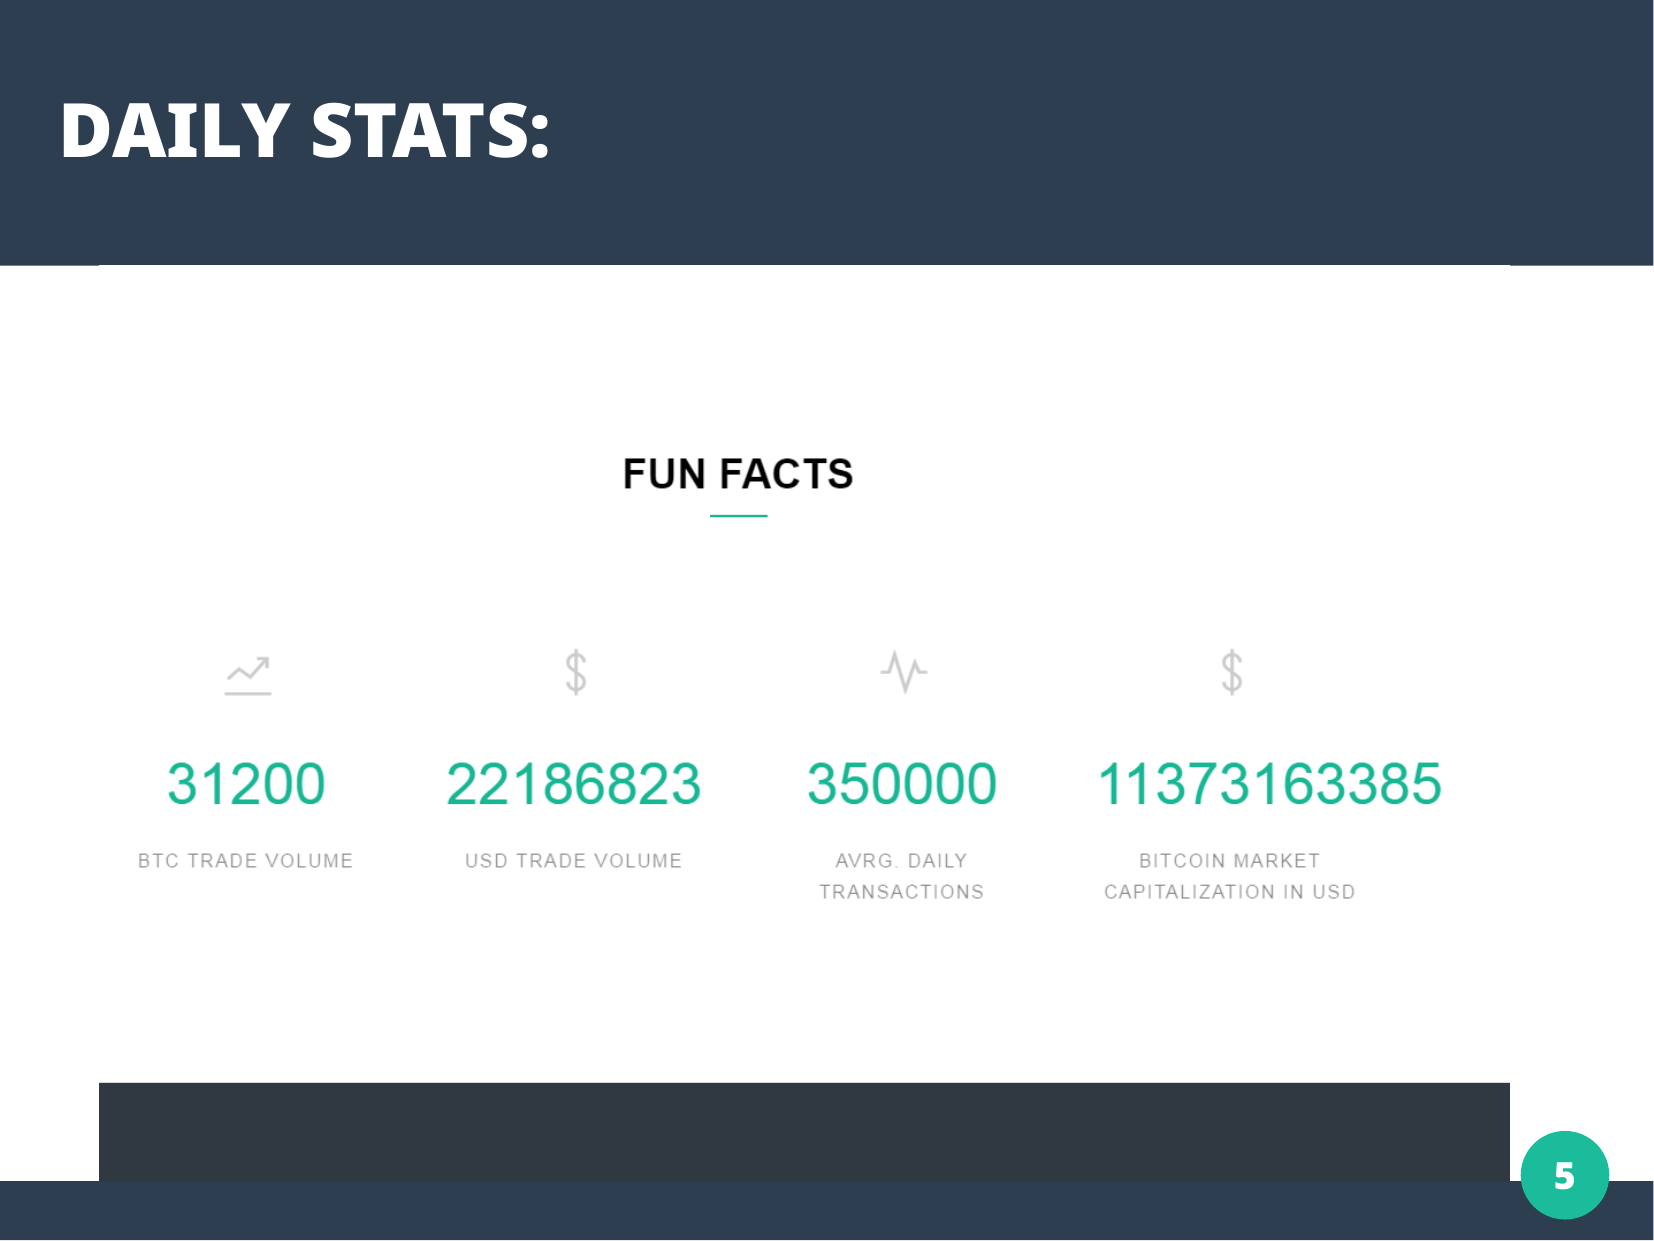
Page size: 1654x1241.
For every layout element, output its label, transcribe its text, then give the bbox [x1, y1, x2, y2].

picture [99, 265, 1510, 1182]
title DAILY STATS: [59, 49, 1595, 207]
